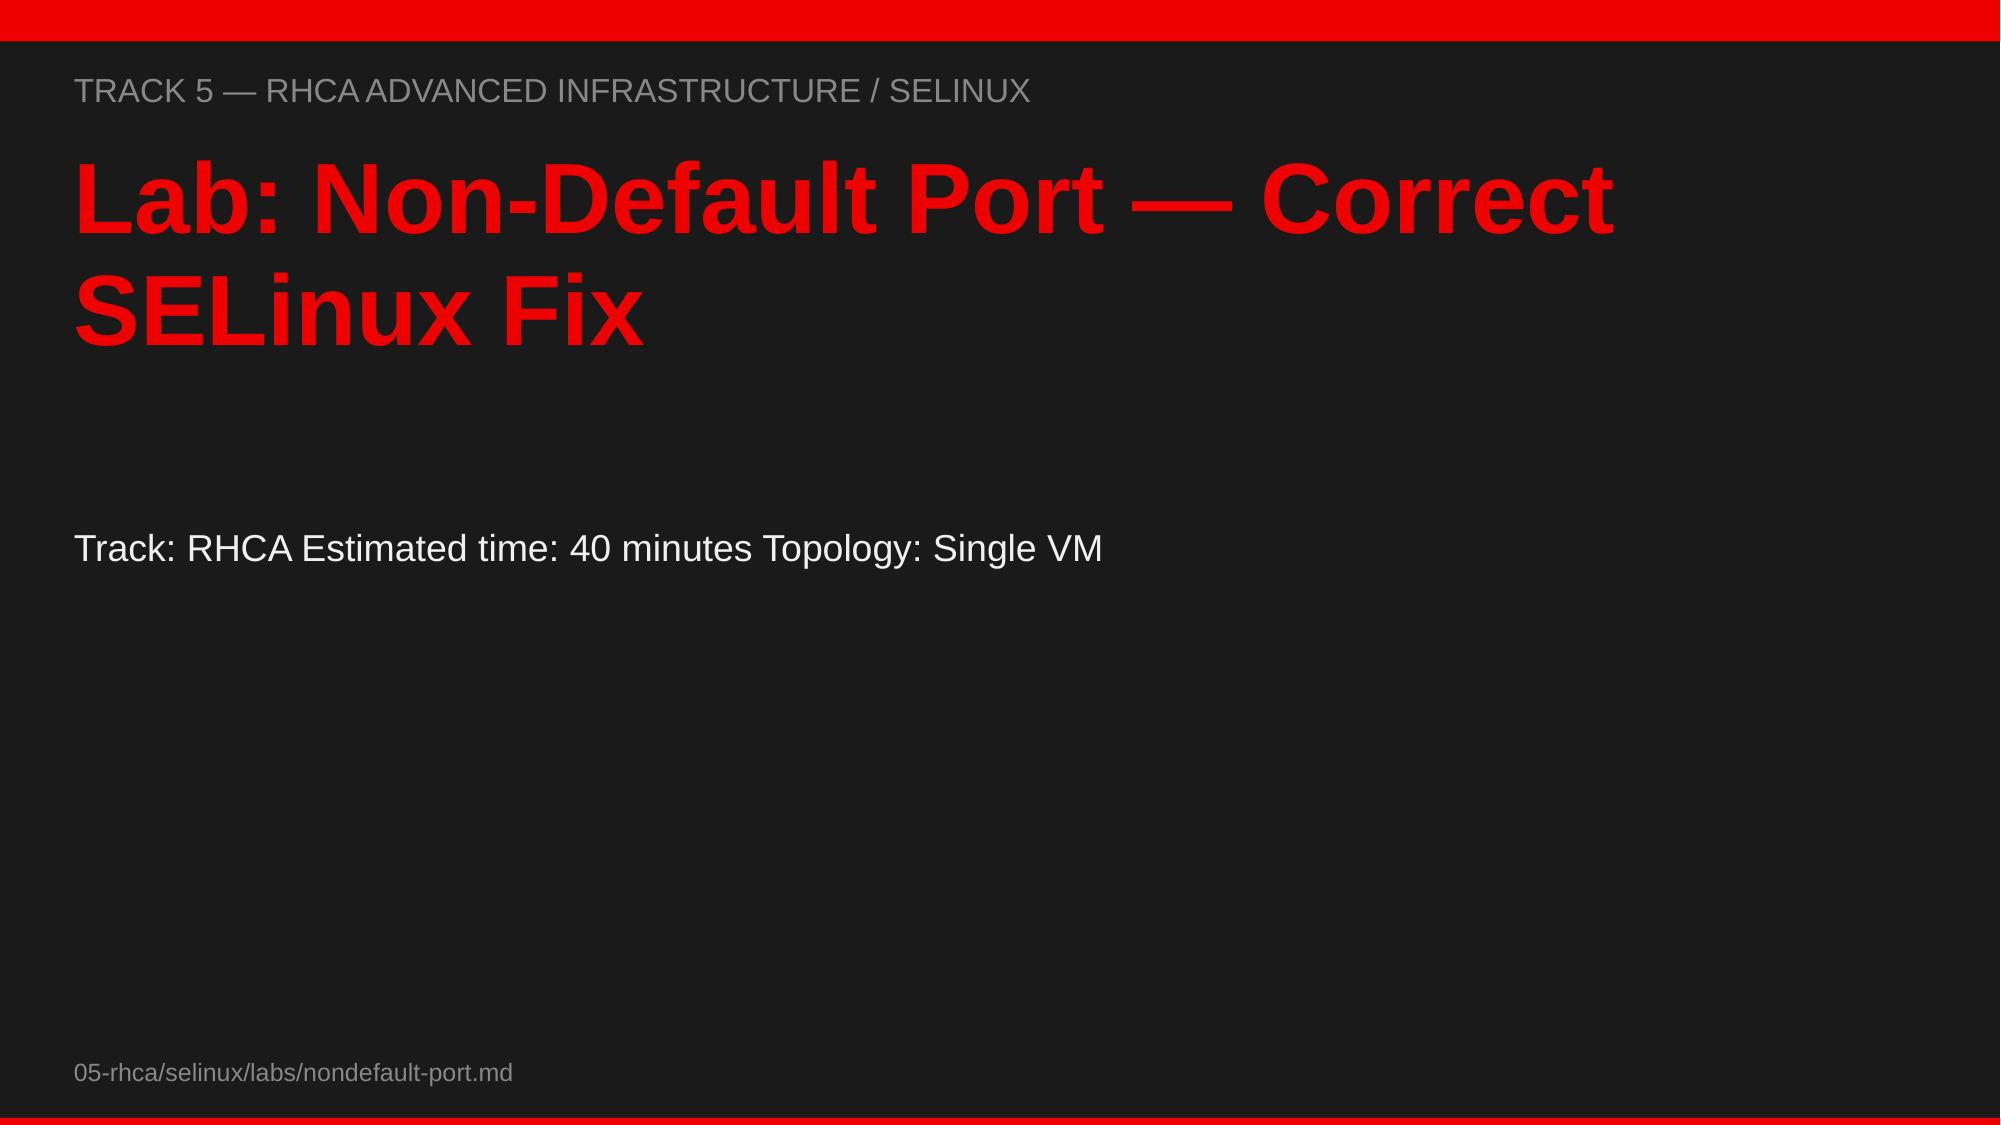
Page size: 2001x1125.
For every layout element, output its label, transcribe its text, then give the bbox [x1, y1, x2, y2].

text_box [0, 1117, 2001, 1125]
text_box 05-rhca/selinux/labs/nondefault-port.md [59, 1051, 1942, 1093]
text_box Lab: Non-Default Port — Correct SELinux Fix [59, 135, 1942, 461]
text_box TRACK 5 — RHCA ADVANCED INFRASTRUCTURE / SELINUX [59, 64, 1942, 119]
text_box Track: RHCA Estimated time: 40 minutes Topology: Single VM [59, 519, 1942, 727]
text_box [0, 0, 2001, 42]
